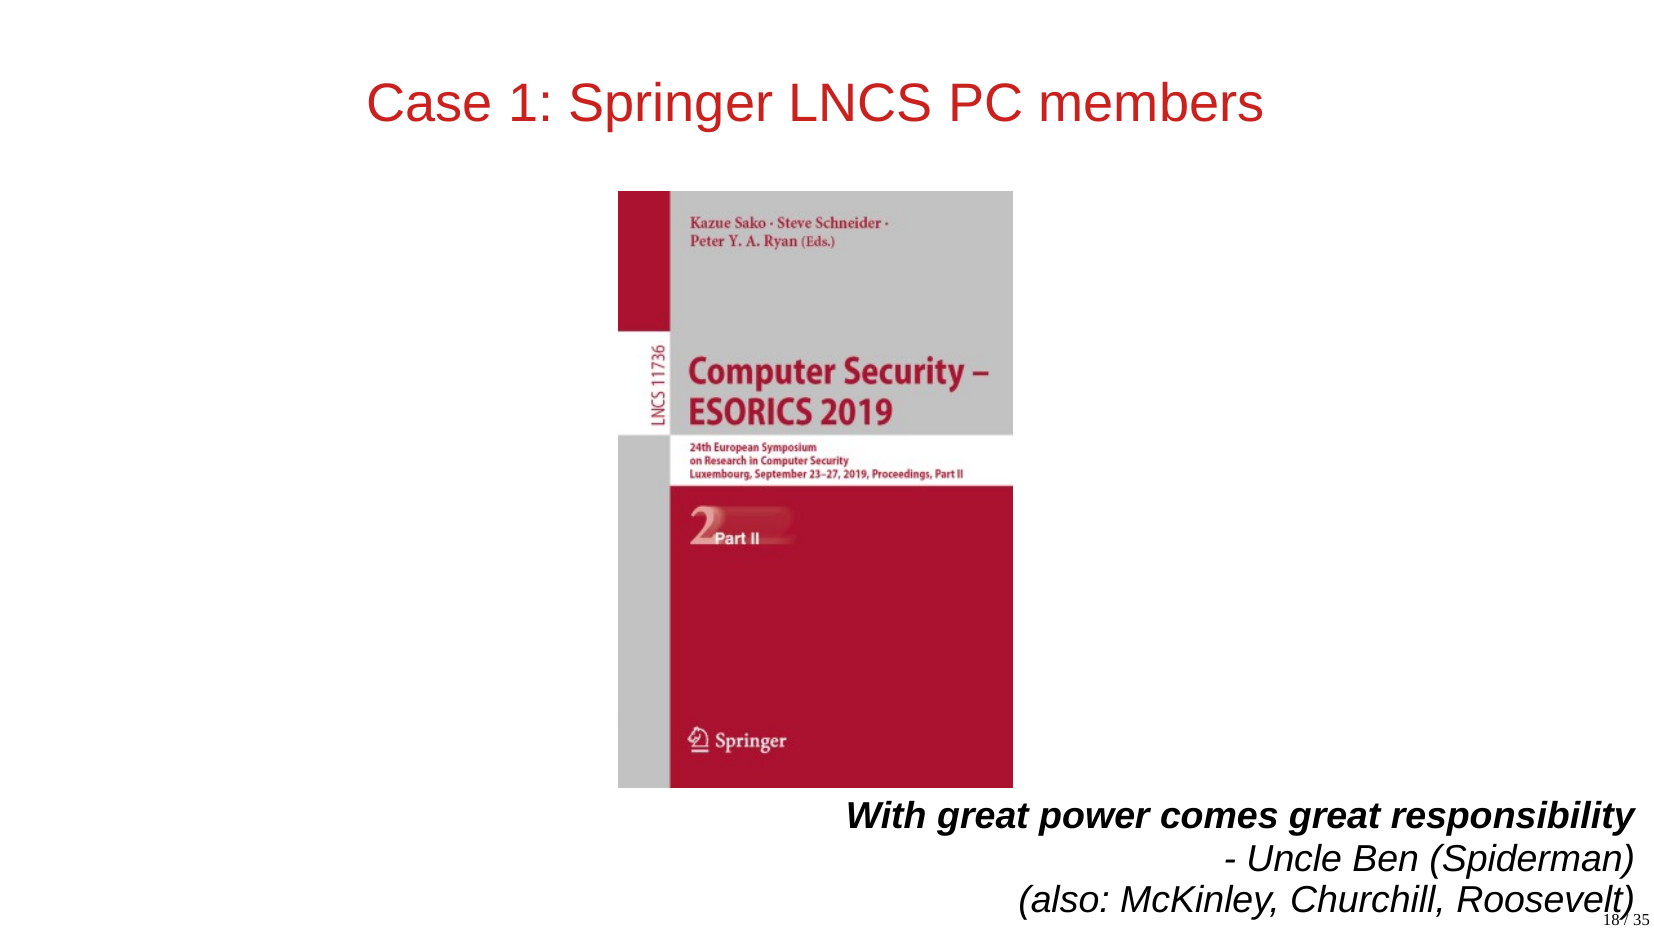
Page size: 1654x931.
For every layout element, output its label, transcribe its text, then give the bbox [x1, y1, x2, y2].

text_box With great power comes great responsibility - Uncle Ben (Spiderman) (also: McKinley, Churchill, Roosevelt) [712, 787, 1651, 931]
picture [618, 191, 1013, 788]
text_box Case 1: Springer LNCS PC members [351, 65, 1281, 141]
